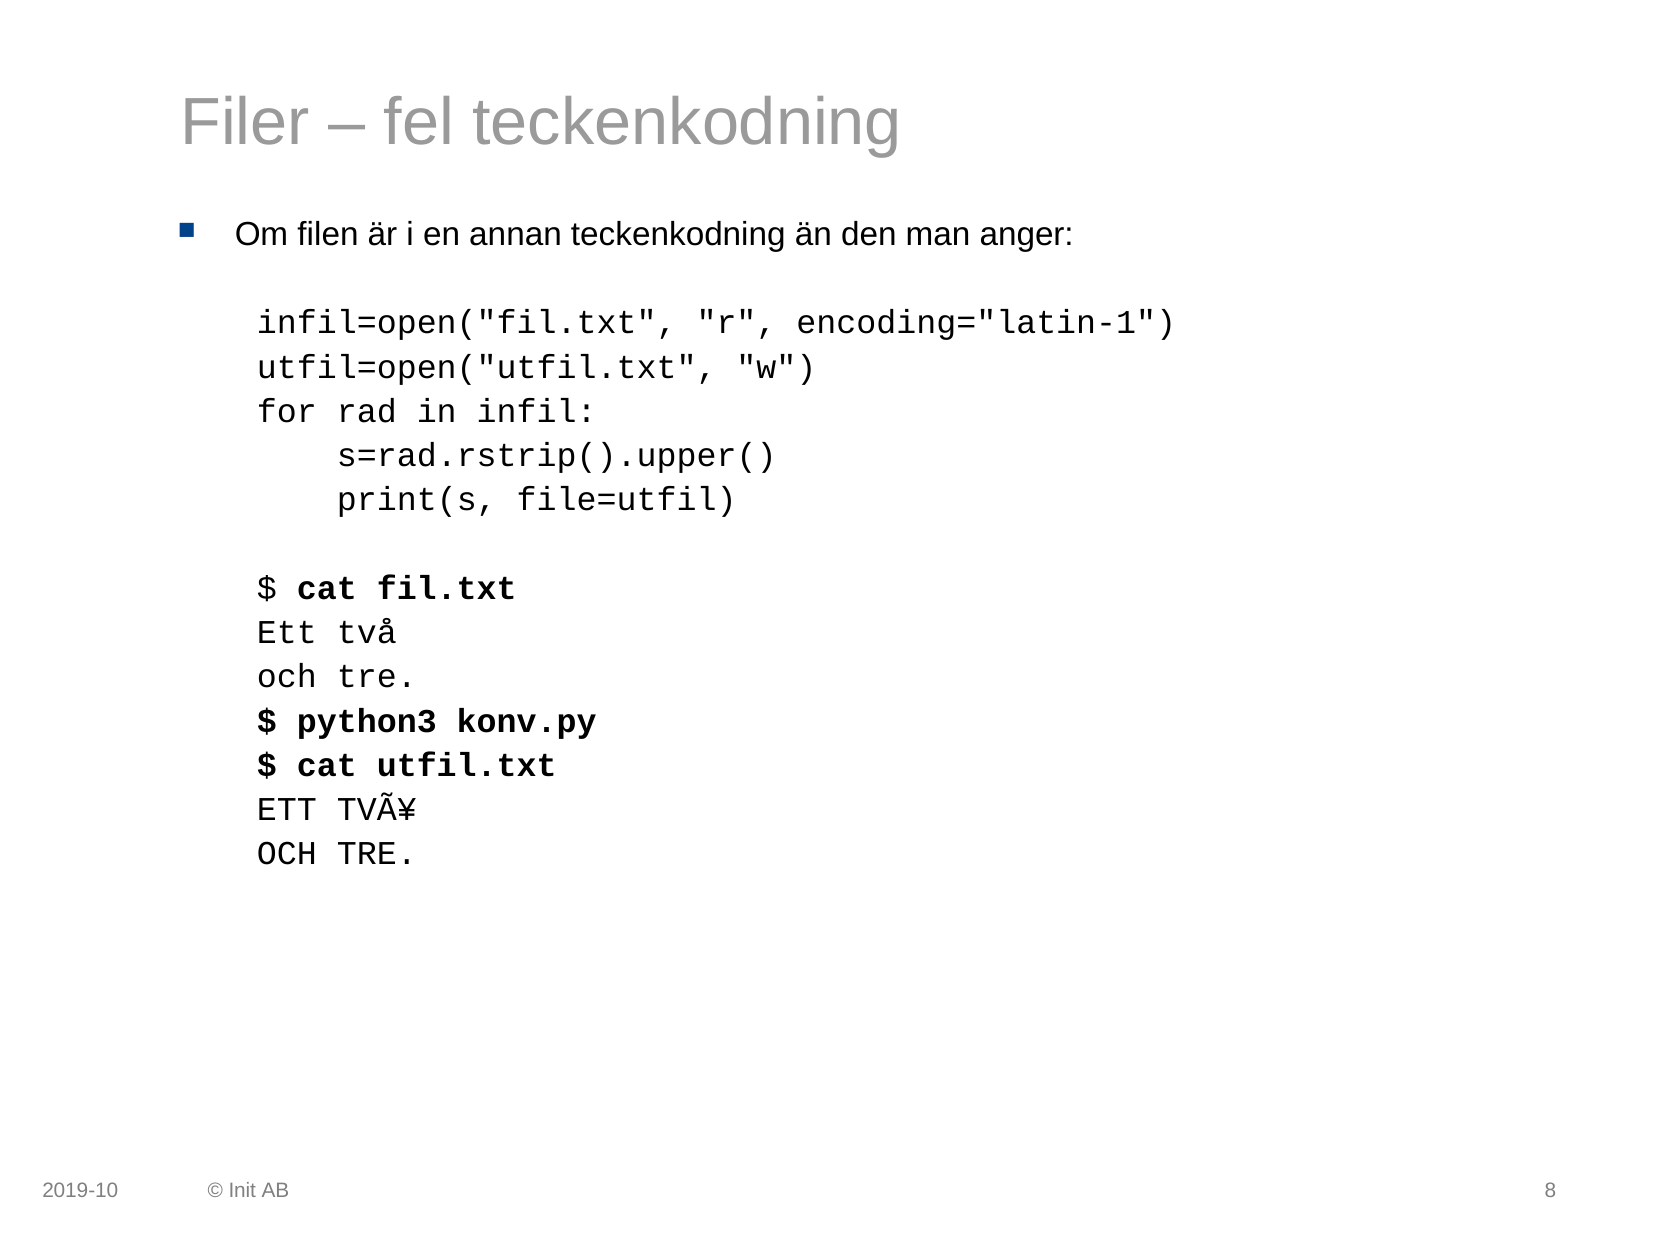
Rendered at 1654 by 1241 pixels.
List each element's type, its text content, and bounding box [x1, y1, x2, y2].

text_box © Init AB [192, 1143, 1461, 1210]
text_box Om filen är i en annan teckenkodning än den man anger: infil=open("fil.txt", "r", encoding="latin-1") utfil=open("utfil.txt", "w") for rad in infil: s=rad.rstrip().upper() print(s, file=utfil) $ cat fil.txt Ett två och tre. $ python3 konv.py $ cat utfil.txt ETT TVÃ¥ OCH TRE. [165, 209, 1489, 1061]
text_box <nummer> [1488, 1143, 1571, 1210]
text_box 2019-10 [27, 1143, 166, 1210]
text_box Filer – fel teckenkodning [165, 0, 1489, 166]
